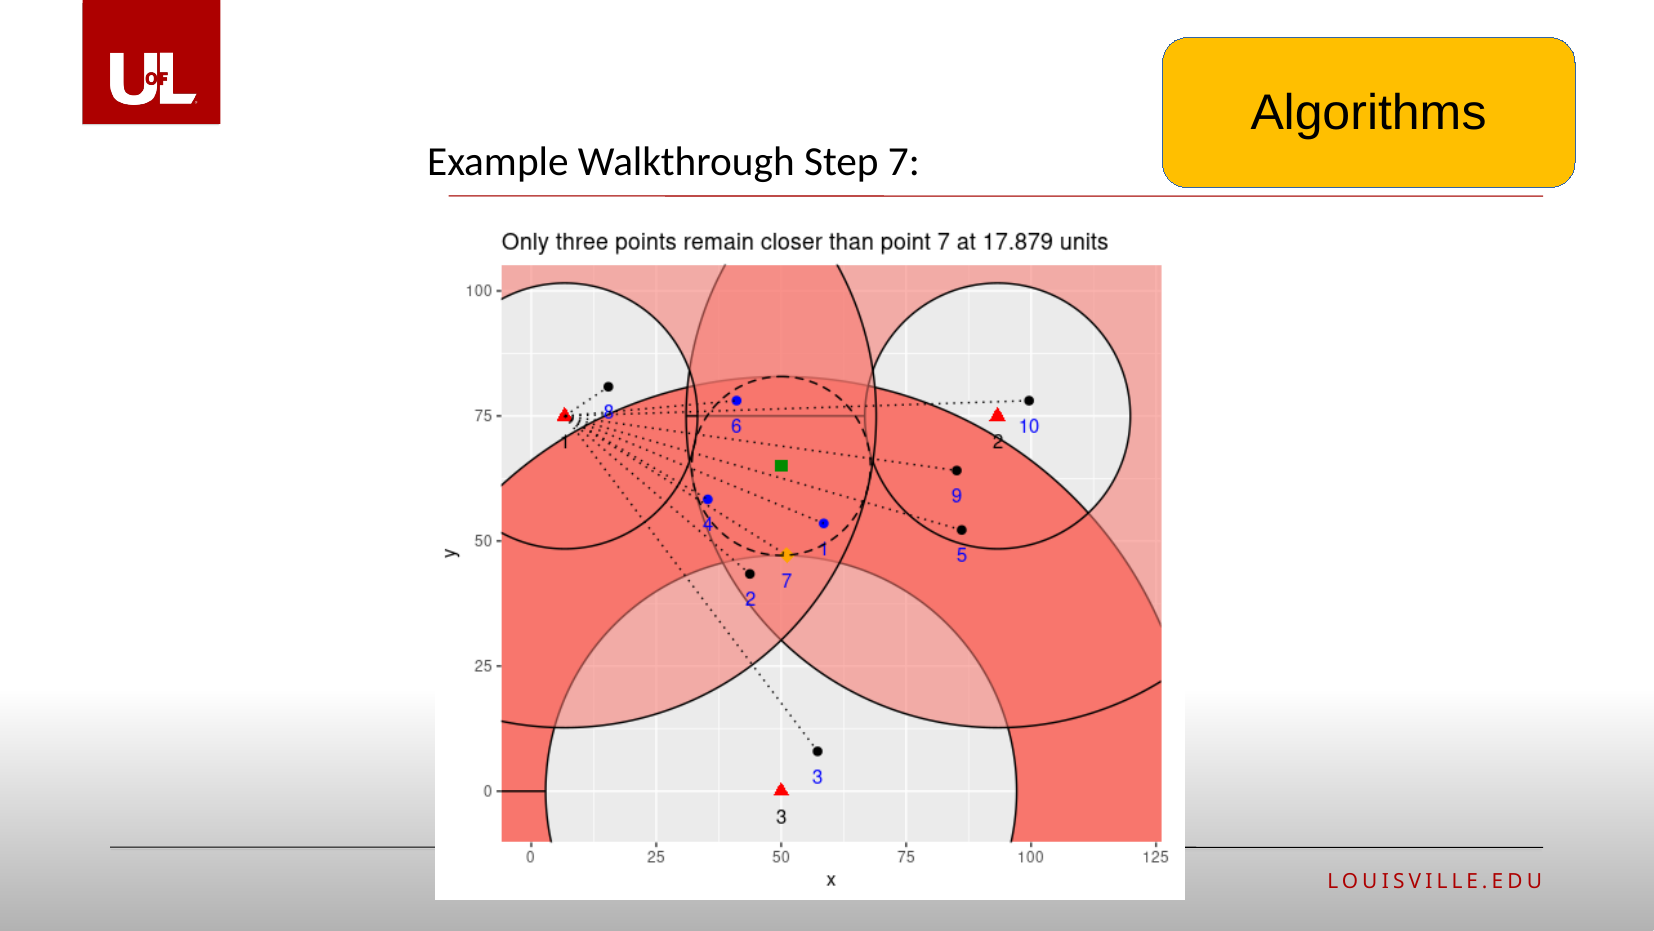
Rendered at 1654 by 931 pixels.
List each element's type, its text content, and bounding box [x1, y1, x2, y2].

picture [110, 52, 198, 105]
text_box Algorithms [1162, 37, 1576, 188]
title Example Walkthrough Step 7: [427, 134, 1544, 197]
picture [435, 225, 1185, 901]
